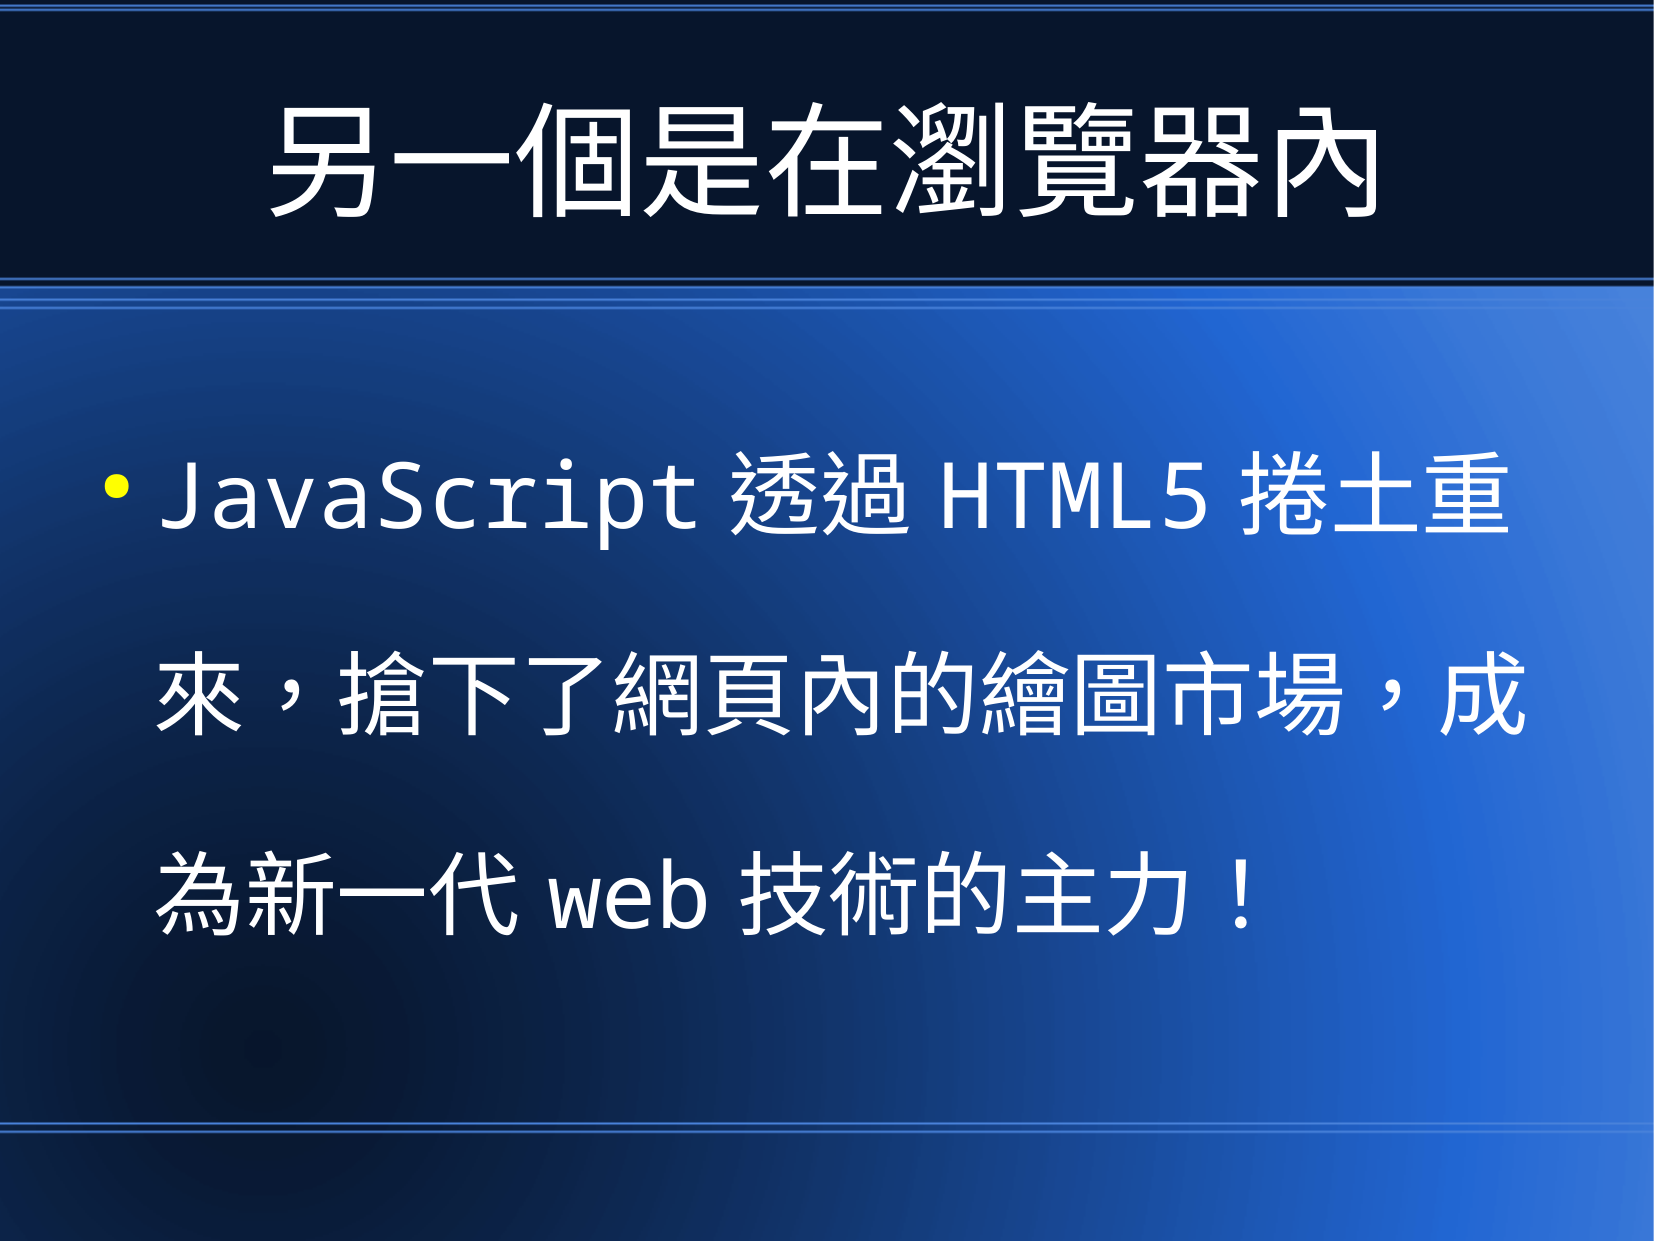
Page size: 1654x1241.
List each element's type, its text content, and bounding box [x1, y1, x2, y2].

picture [0, 0, 1654, 1241]
title 另一個是在瀏覽器內 [82, 49, 1571, 257]
list JavaScript透過HTML5捲土重來，搶下了網頁內的繪圖市場，成為新一代web技術的主力！ [82, 355, 1571, 1241]
